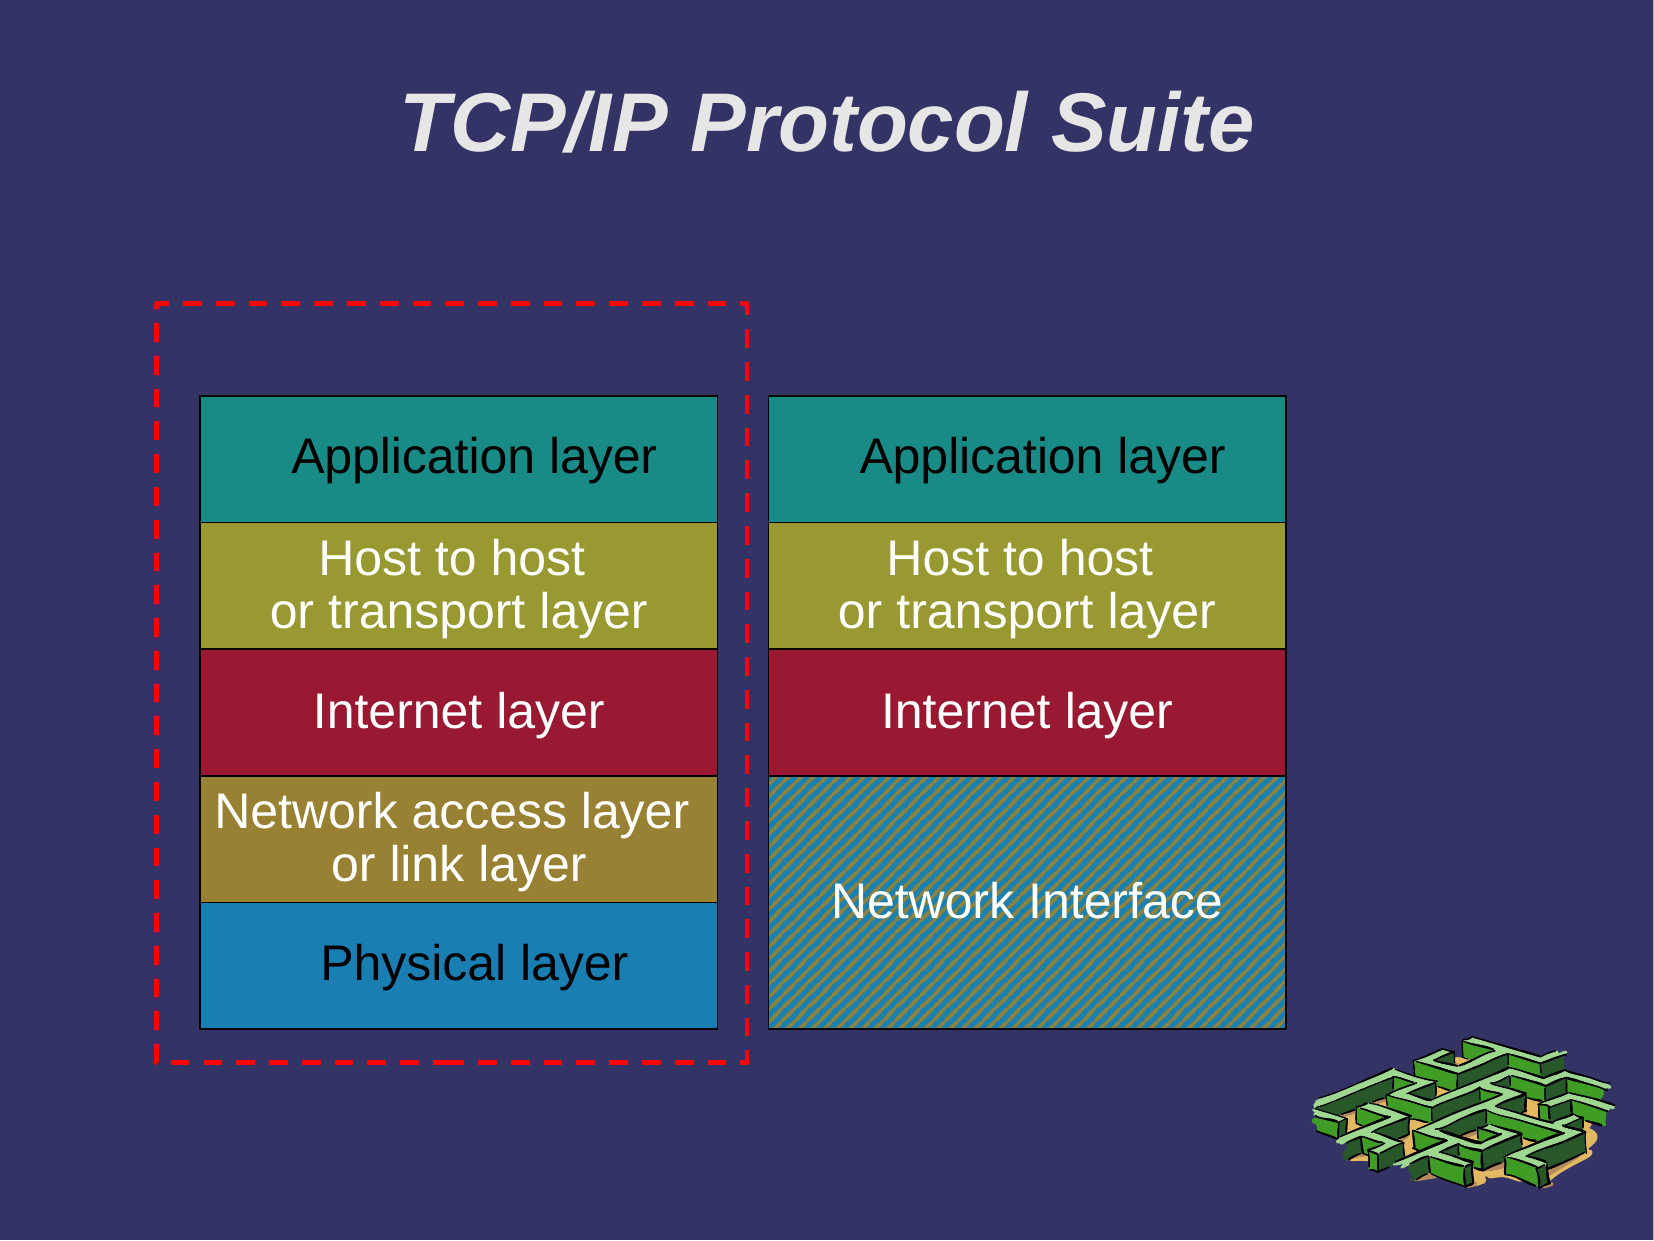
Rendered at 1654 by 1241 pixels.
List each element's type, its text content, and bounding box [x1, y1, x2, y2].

text_box Host to host or transport layer [200, 522, 718, 649]
text_box Host to host or transport layer [768, 522, 1286, 649]
text_box Physical layer [200, 902, 718, 1029]
text_box Application layer [200, 396, 718, 522]
text_box Internet layer [768, 649, 1286, 776]
text_box Network Interface [768, 776, 1286, 1029]
text_box Application layer [768, 396, 1286, 522]
title TCP/IP Protocol Suite [121, 19, 1534, 227]
text_box Internet layer [200, 649, 718, 776]
text_box Network access layer or link layer [200, 776, 718, 902]
